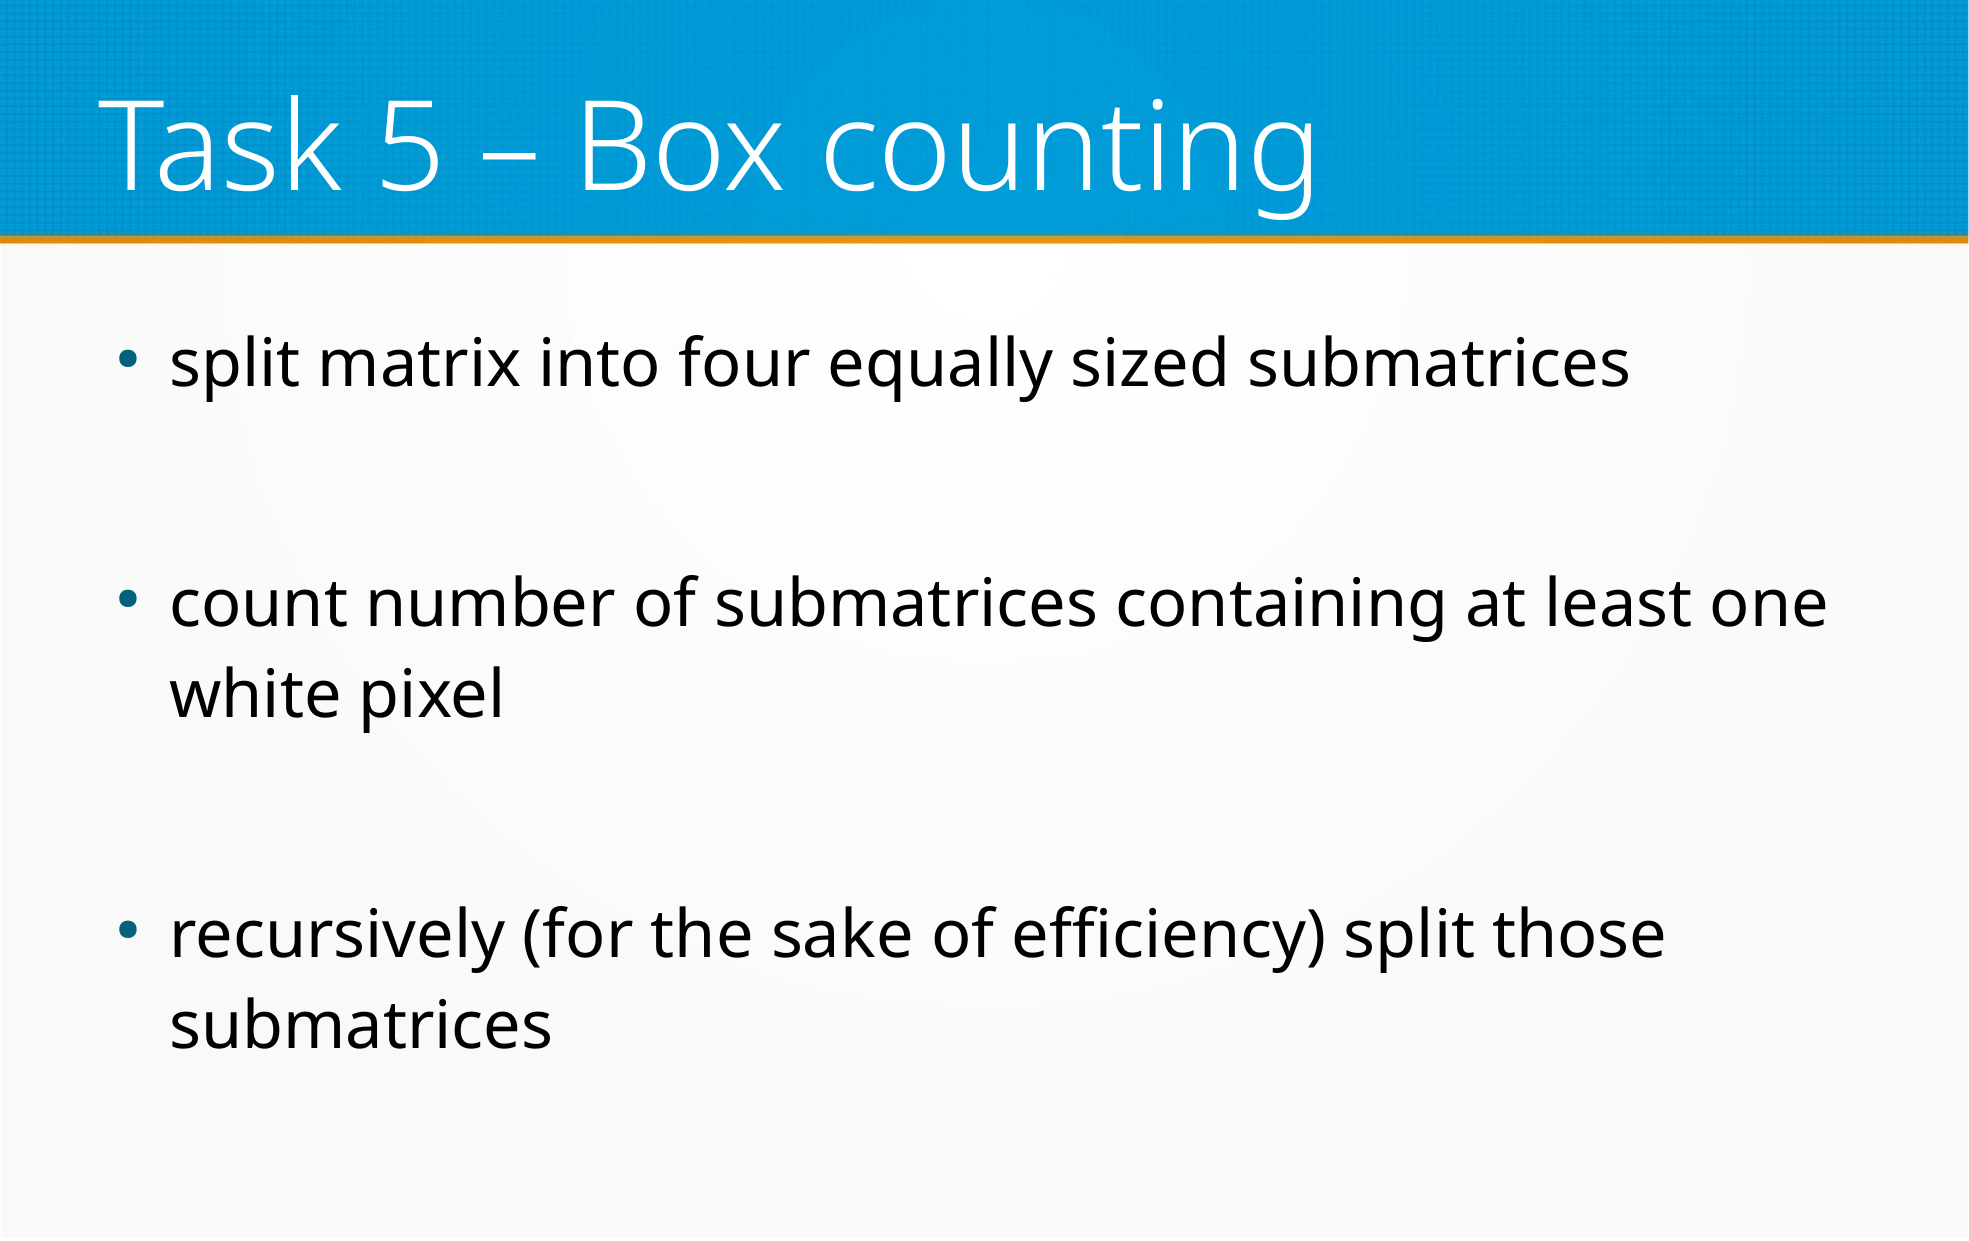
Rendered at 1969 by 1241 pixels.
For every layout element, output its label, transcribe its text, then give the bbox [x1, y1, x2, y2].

title Task 5 – Box counting [98, 19, 1870, 227]
picture [0, 233, 1969, 1241]
list split matrix into four equally sized submatrices count number of submatrices containing at least one white pixel recursively (for the sake of efficiency) split those submatrices [98, 315, 1861, 1081]
